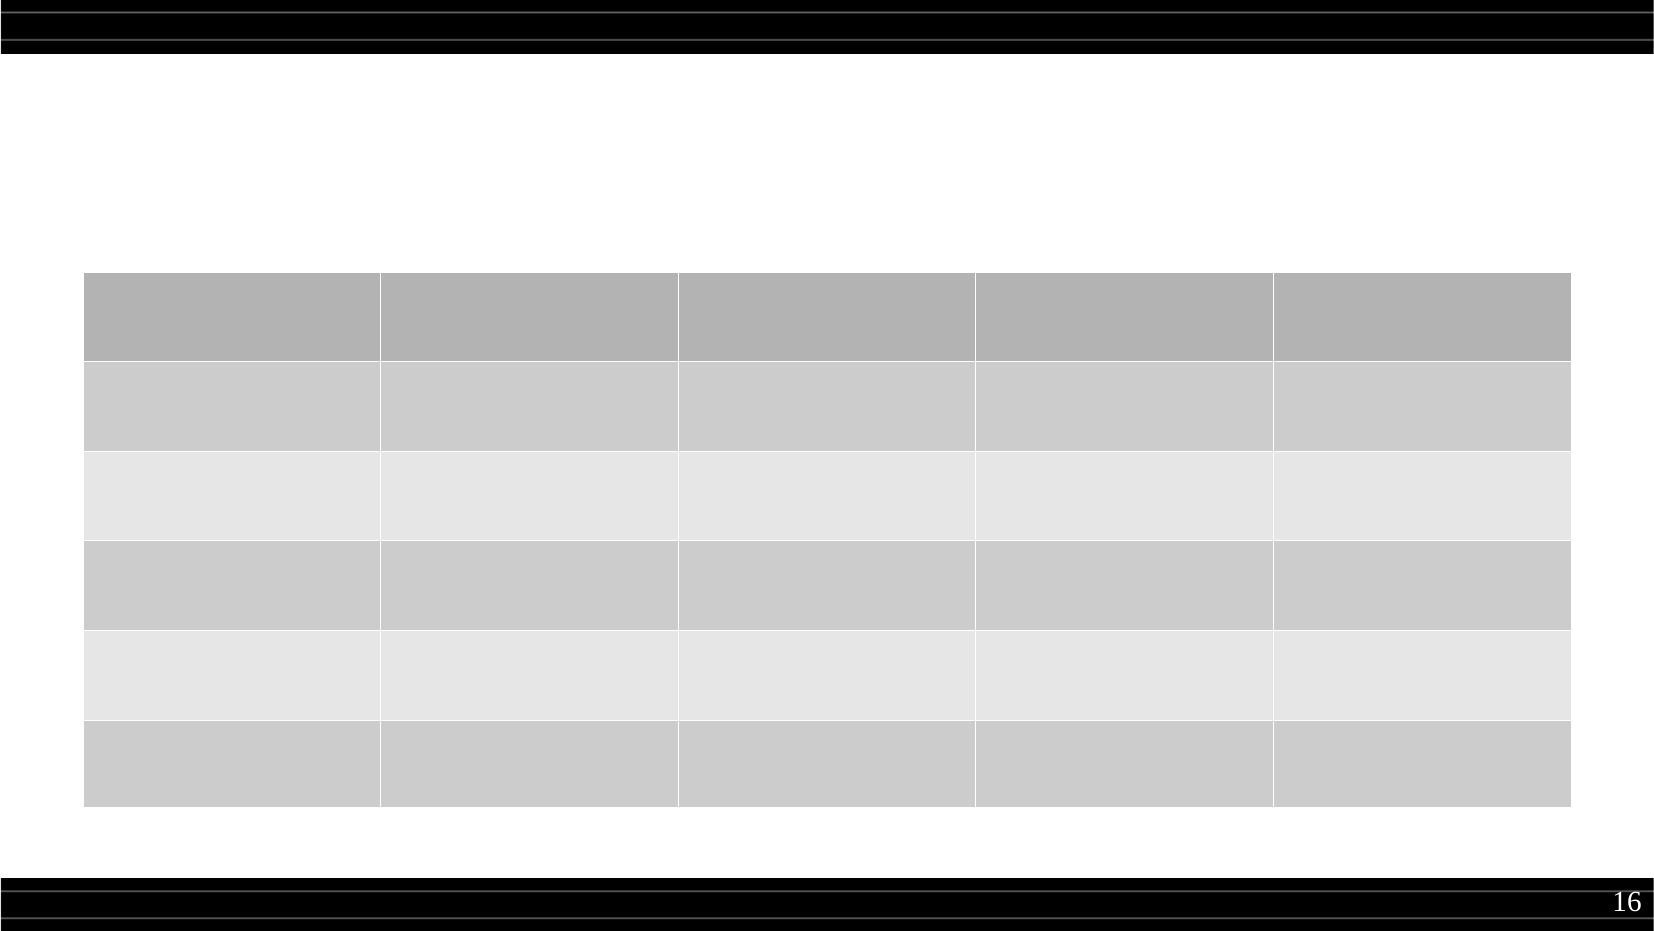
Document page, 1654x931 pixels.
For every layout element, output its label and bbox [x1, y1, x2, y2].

table_cell [976, 721, 1273, 807]
table_cell [679, 631, 975, 720]
table_cell [381, 631, 678, 720]
table_cell [976, 541, 1273, 630]
table_cell [679, 362, 975, 451]
table_cell [381, 721, 678, 807]
table_header [381, 273, 678, 361]
table_cell [1274, 362, 1571, 451]
table_cell [381, 541, 678, 630]
table_cell [381, 362, 678, 451]
table_cell [679, 452, 975, 540]
table_cell [84, 721, 380, 807]
table_cell [381, 452, 678, 540]
picture [0, 0, 1654, 54]
table_cell [84, 362, 380, 451]
table_cell [84, 541, 380, 630]
table_cell [679, 721, 975, 807]
table_cell [976, 452, 1273, 540]
table_cell [1274, 721, 1571, 807]
picture [0, 878, 1654, 931]
table_cell [84, 631, 380, 720]
table_cell [1274, 541, 1571, 630]
table_header [1274, 273, 1571, 361]
table_cell [1274, 452, 1571, 540]
table_cell [84, 452, 380, 540]
table_header [679, 273, 975, 361]
table_header [976, 273, 1273, 361]
table_cell [679, 541, 975, 630]
table_cell [976, 362, 1273, 451]
table_cell [976, 631, 1273, 720]
table_header [84, 273, 380, 361]
table_cell [1274, 631, 1571, 720]
